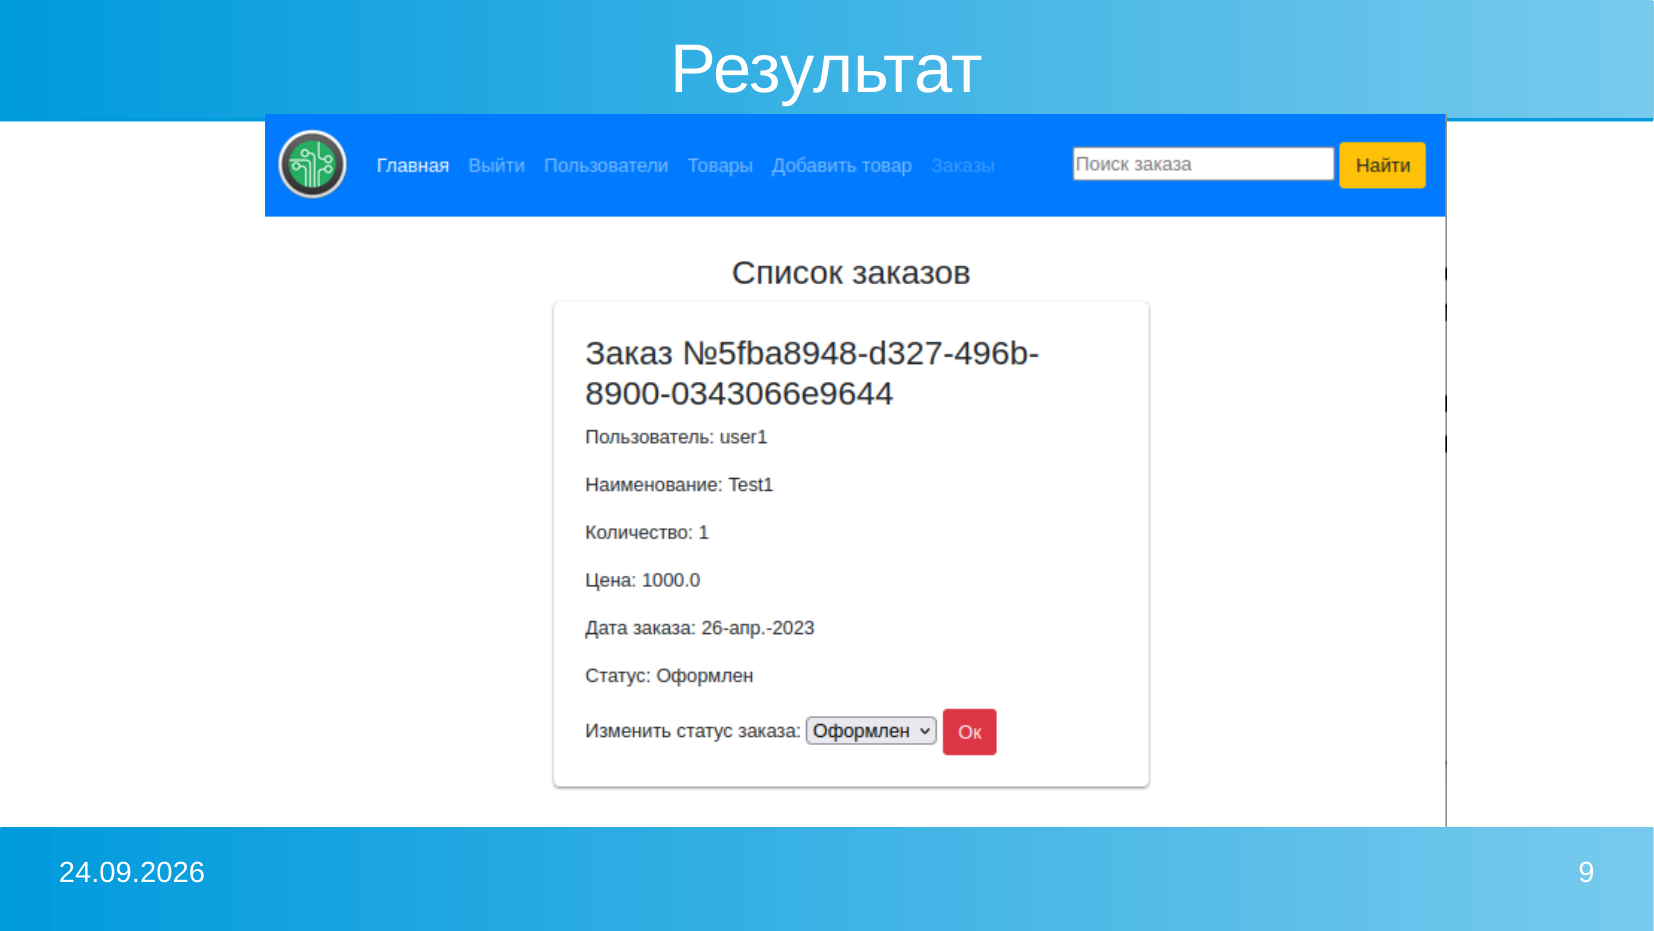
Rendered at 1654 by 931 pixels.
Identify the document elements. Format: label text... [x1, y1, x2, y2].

picture [265, 114, 1447, 827]
title Результат [59, 29, 1595, 108]
